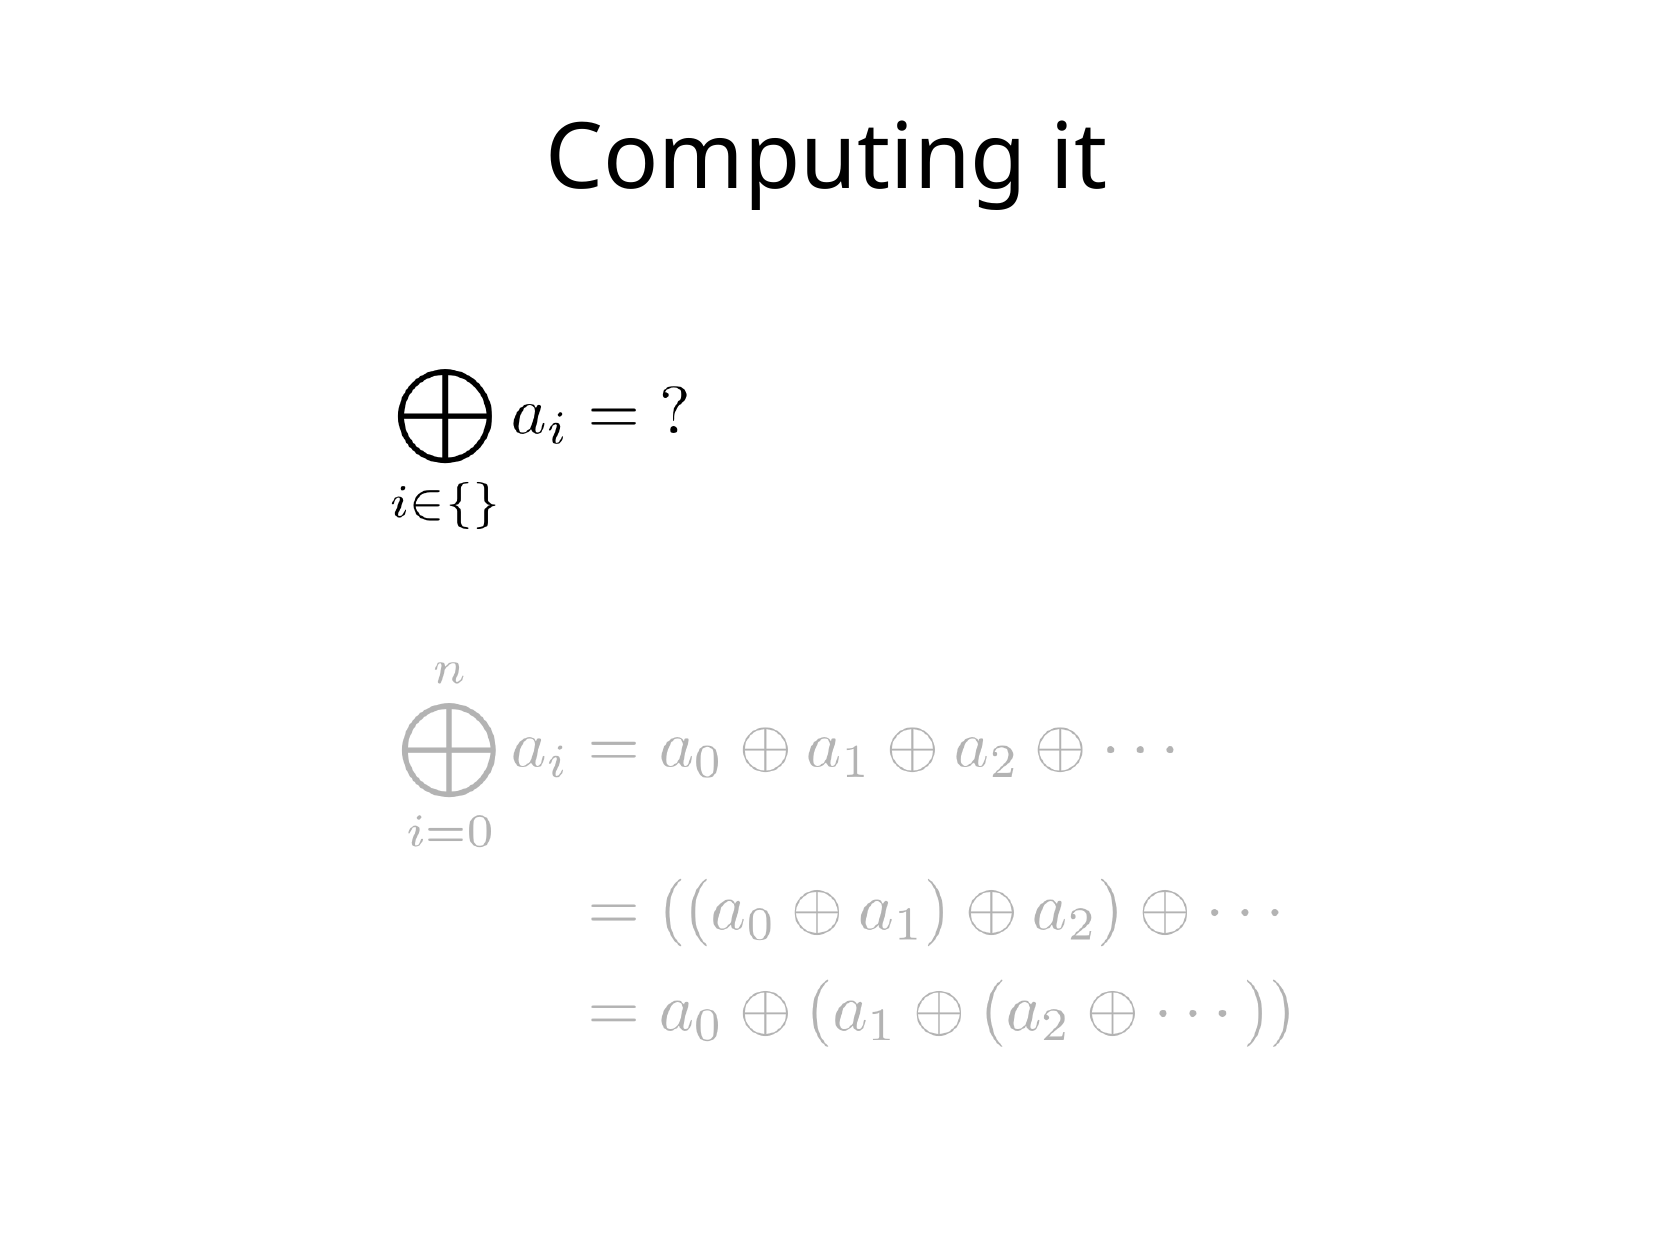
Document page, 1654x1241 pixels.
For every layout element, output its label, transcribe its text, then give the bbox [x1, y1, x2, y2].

text_box [342, 625, 1347, 1099]
title Computing it [82, 49, 1571, 257]
picture [337, 343, 1330, 1072]
